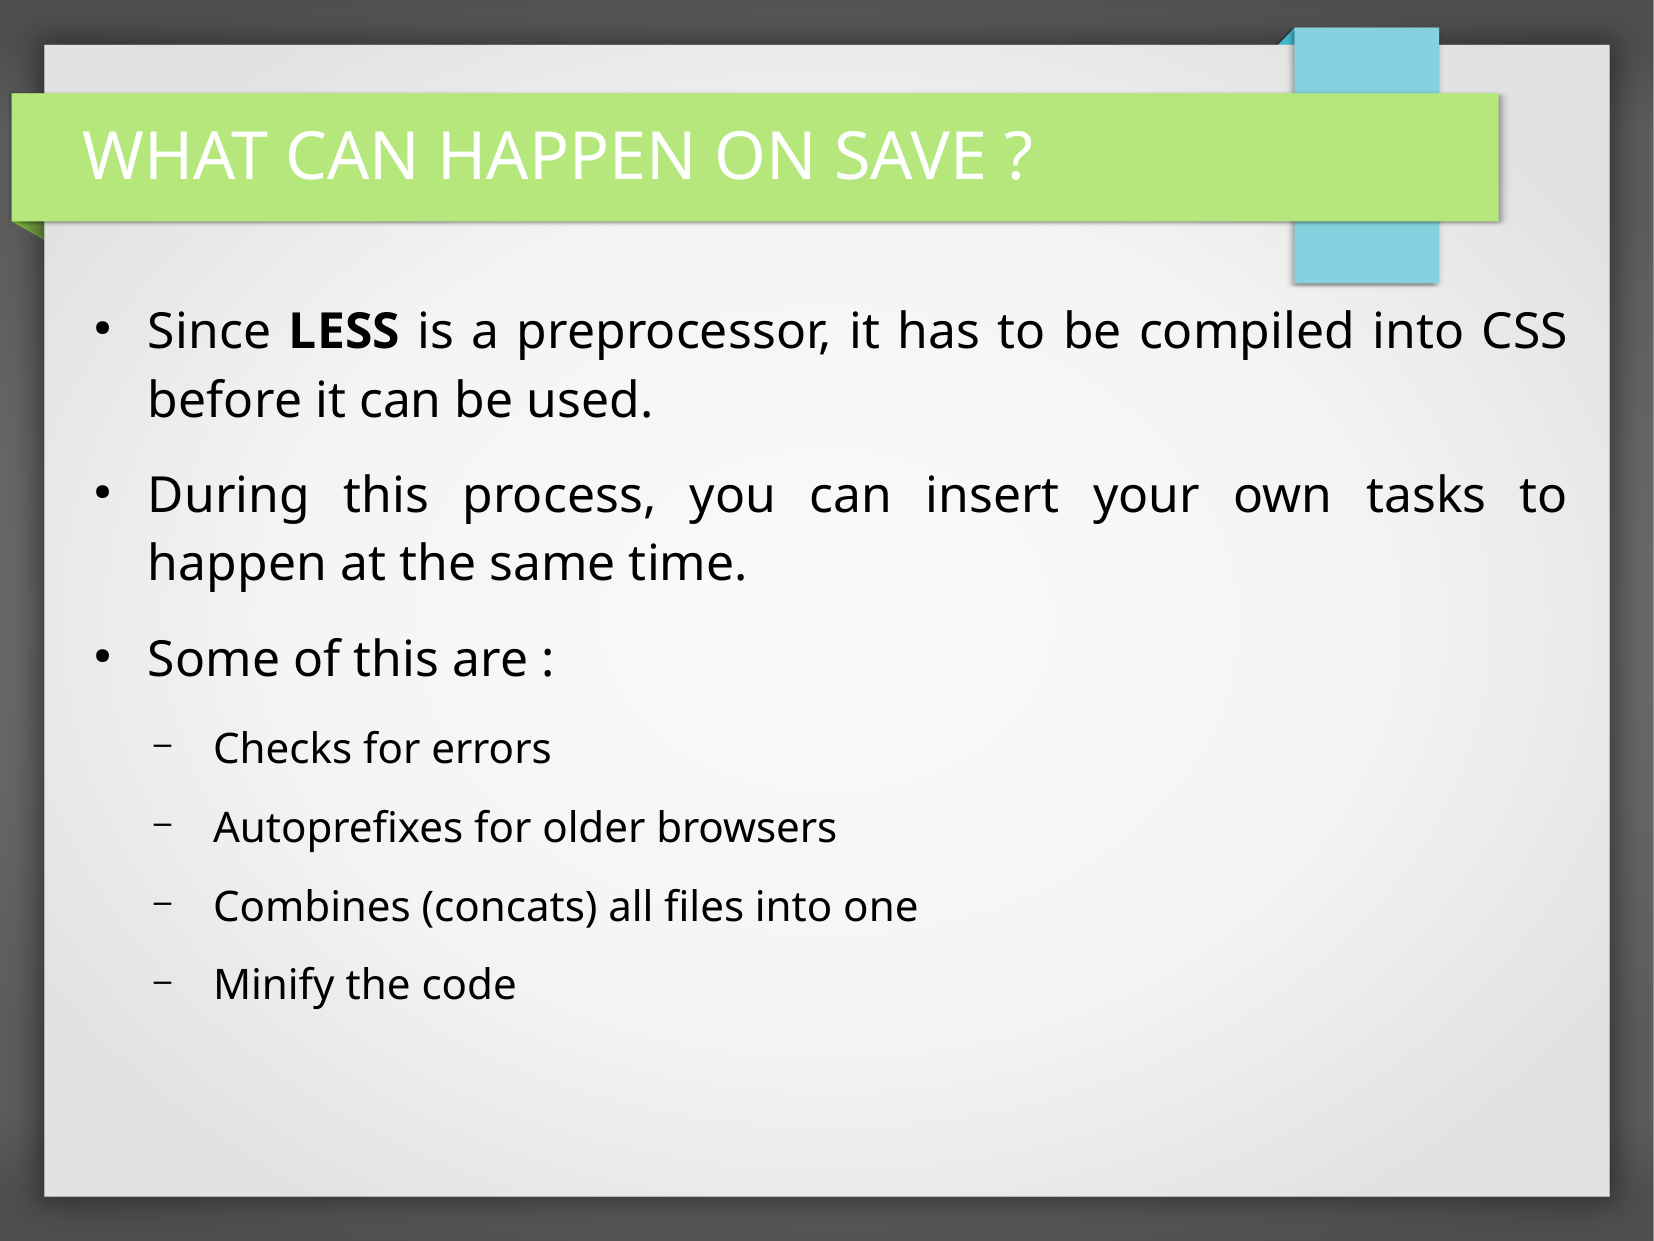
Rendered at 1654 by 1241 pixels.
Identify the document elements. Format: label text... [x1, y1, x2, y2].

picture [0, 0, 1654, 1241]
list Since LESS is a preprocessor, it has to be compiled into CSS before it can be used. During this process, you can insert your own tasks to happen at the same time. Some of this are : Checks for errors Autoprefixes for older browsers Combines (concats) all files into one Minify the code [82, 295, 1571, 1015]
title WHAT CAN HAPPEN ON SAVE ? [82, 94, 1264, 213]
